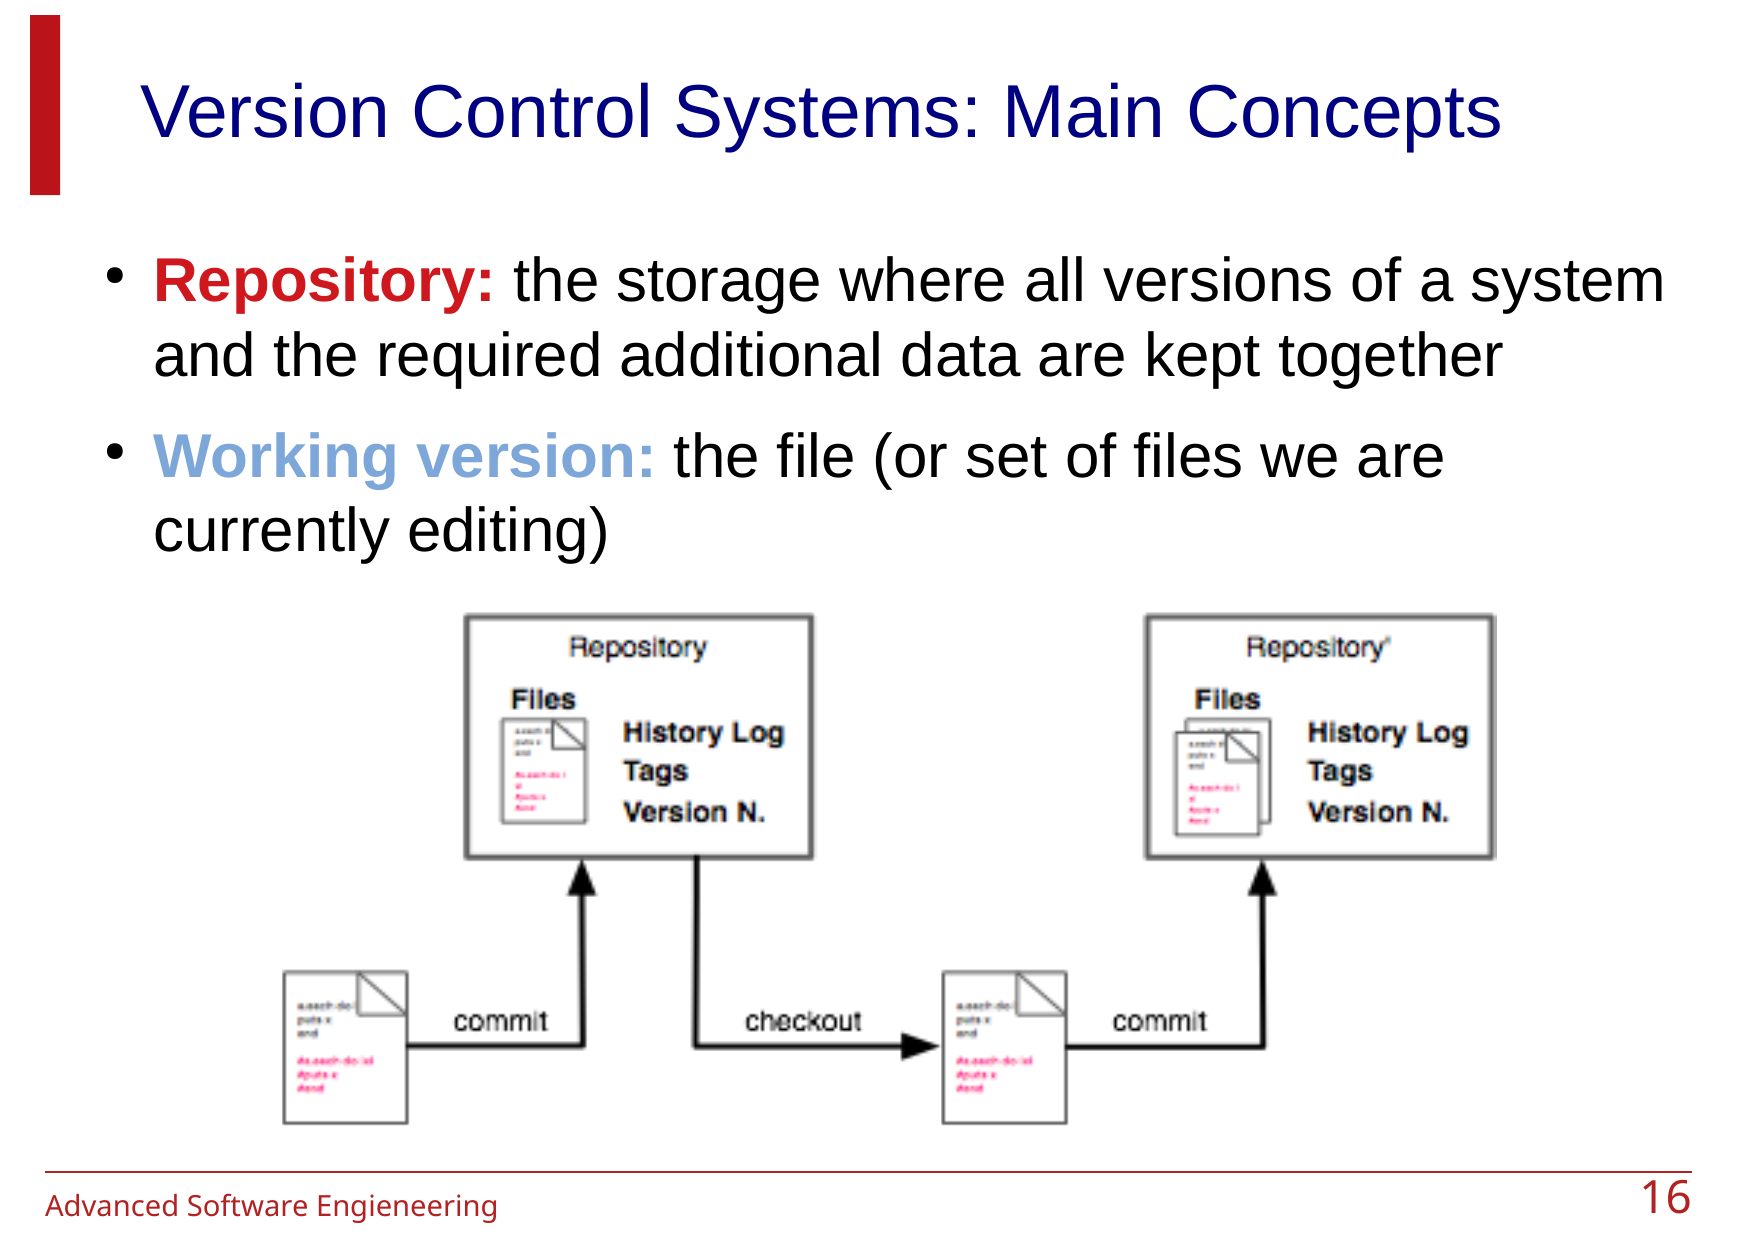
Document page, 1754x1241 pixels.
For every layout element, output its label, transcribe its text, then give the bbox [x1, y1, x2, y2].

list Repository: the storage where all versions of a system and the required additional data are kept together Working version: the file (or set of files we are currently editing) [87, 240, 1696, 586]
title Version Control Systems: Main Concepts [90, 19, 1726, 196]
picture [278, 611, 1497, 1128]
